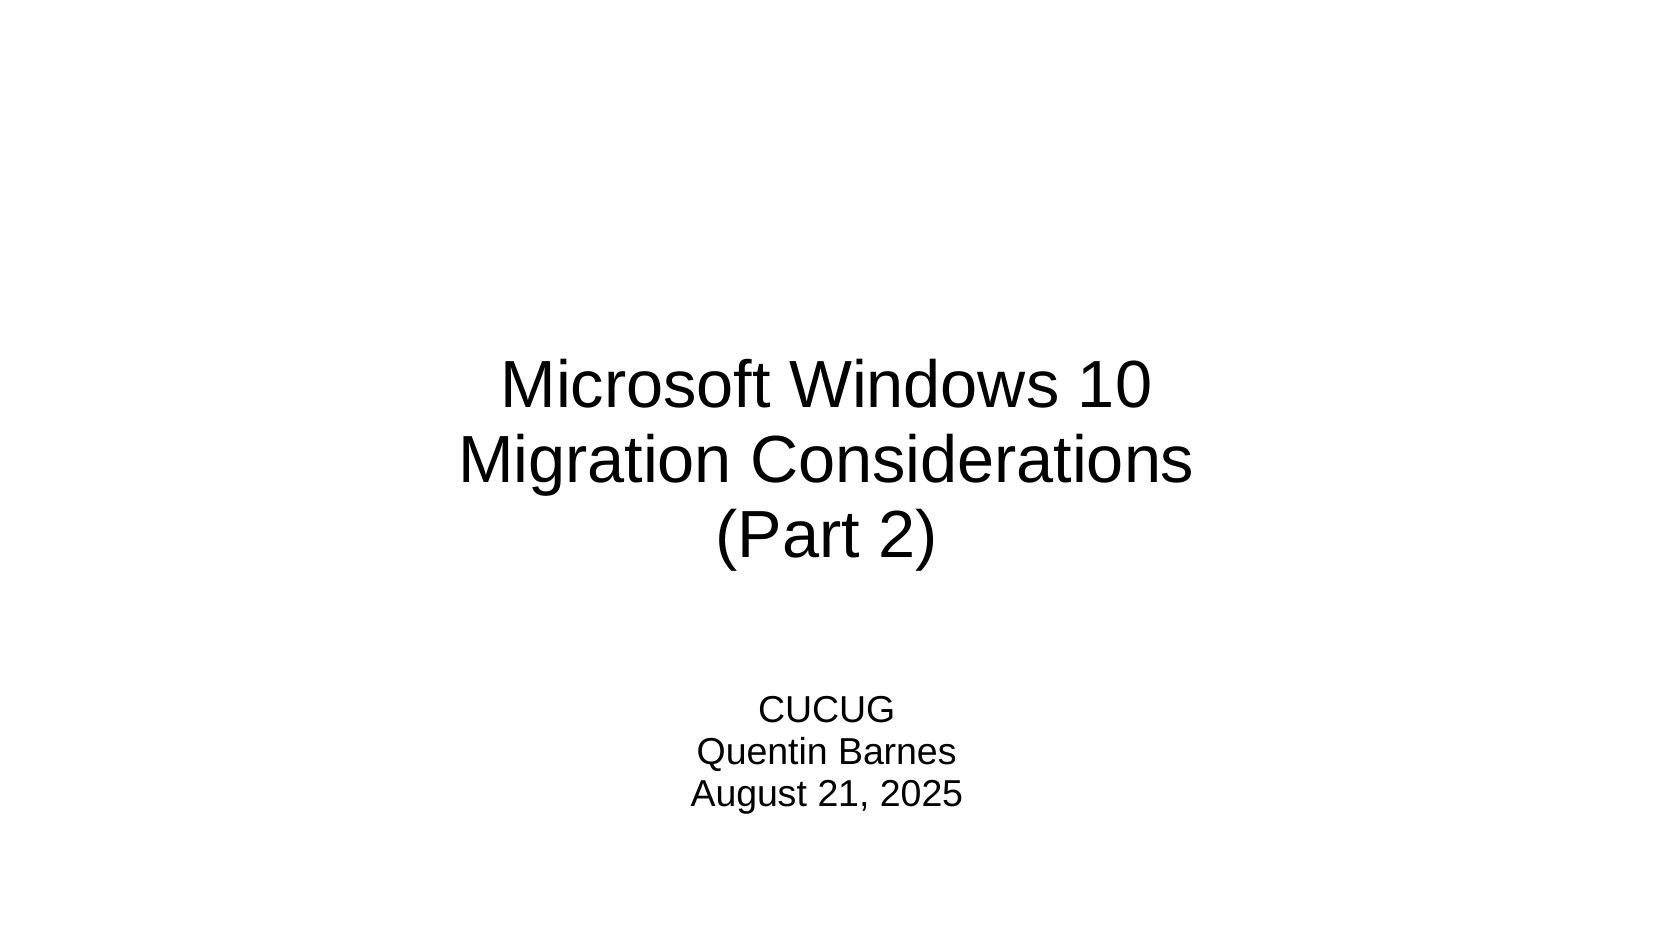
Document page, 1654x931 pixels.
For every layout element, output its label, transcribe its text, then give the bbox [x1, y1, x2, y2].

subtitle Microsoft Windows 10 Migration Considerations (Part 2) CUCUG Quentin Barnes August 21, 2025 [82, 37, 1571, 901]
